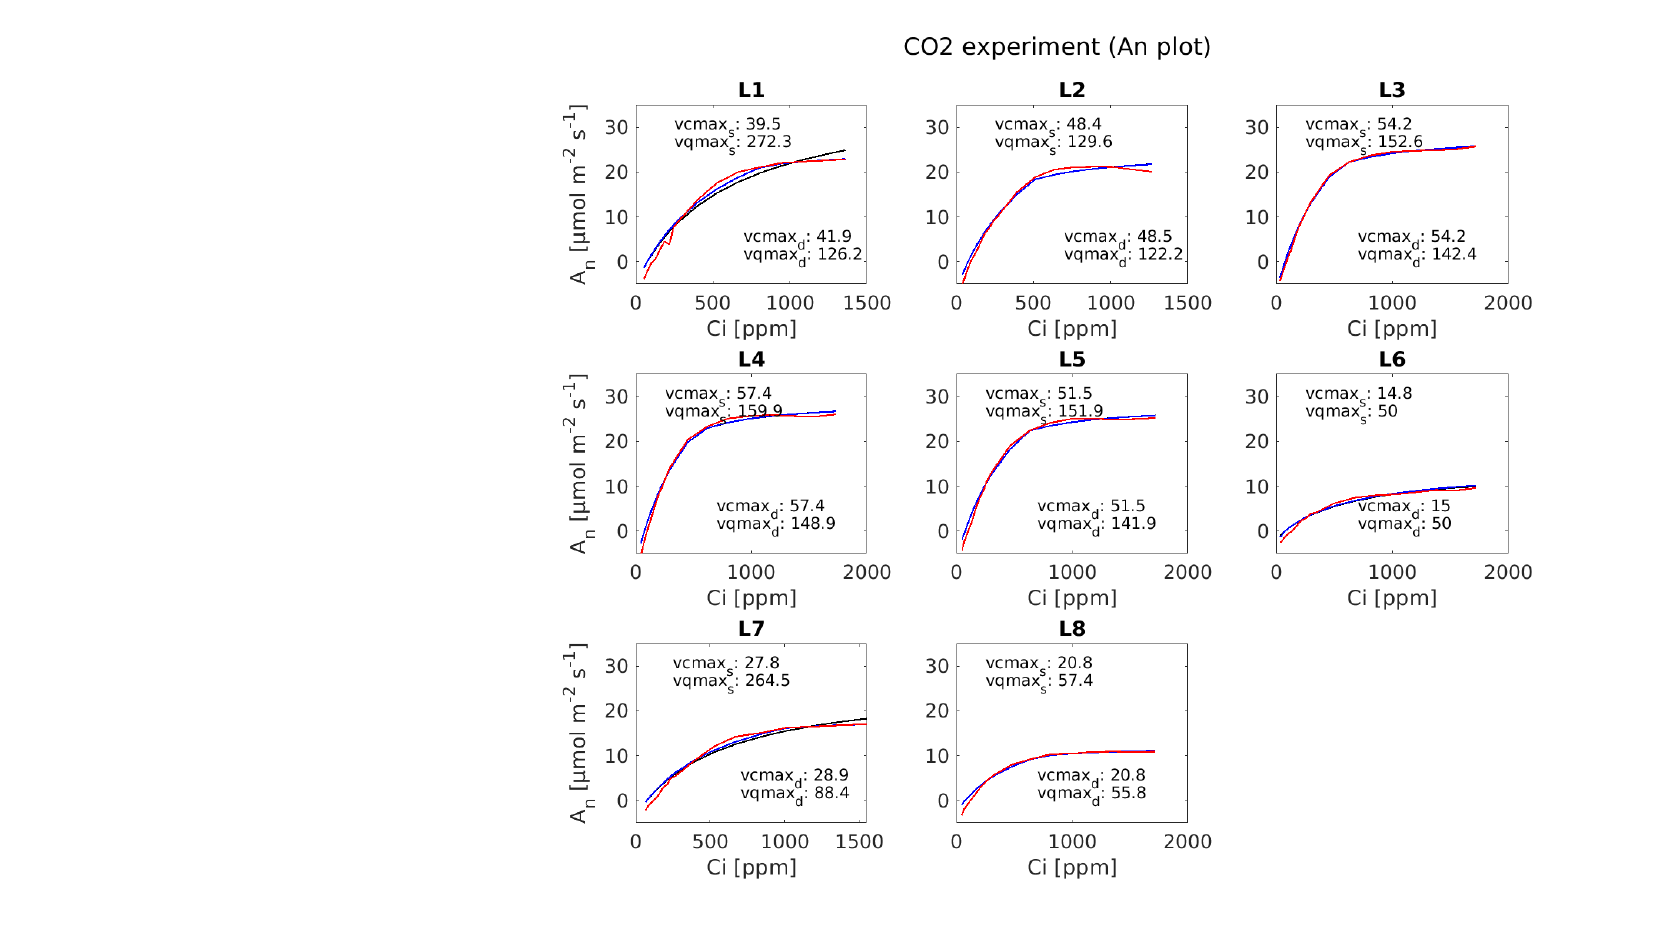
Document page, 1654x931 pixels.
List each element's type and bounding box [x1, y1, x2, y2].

picture [487, 0, 1628, 931]
